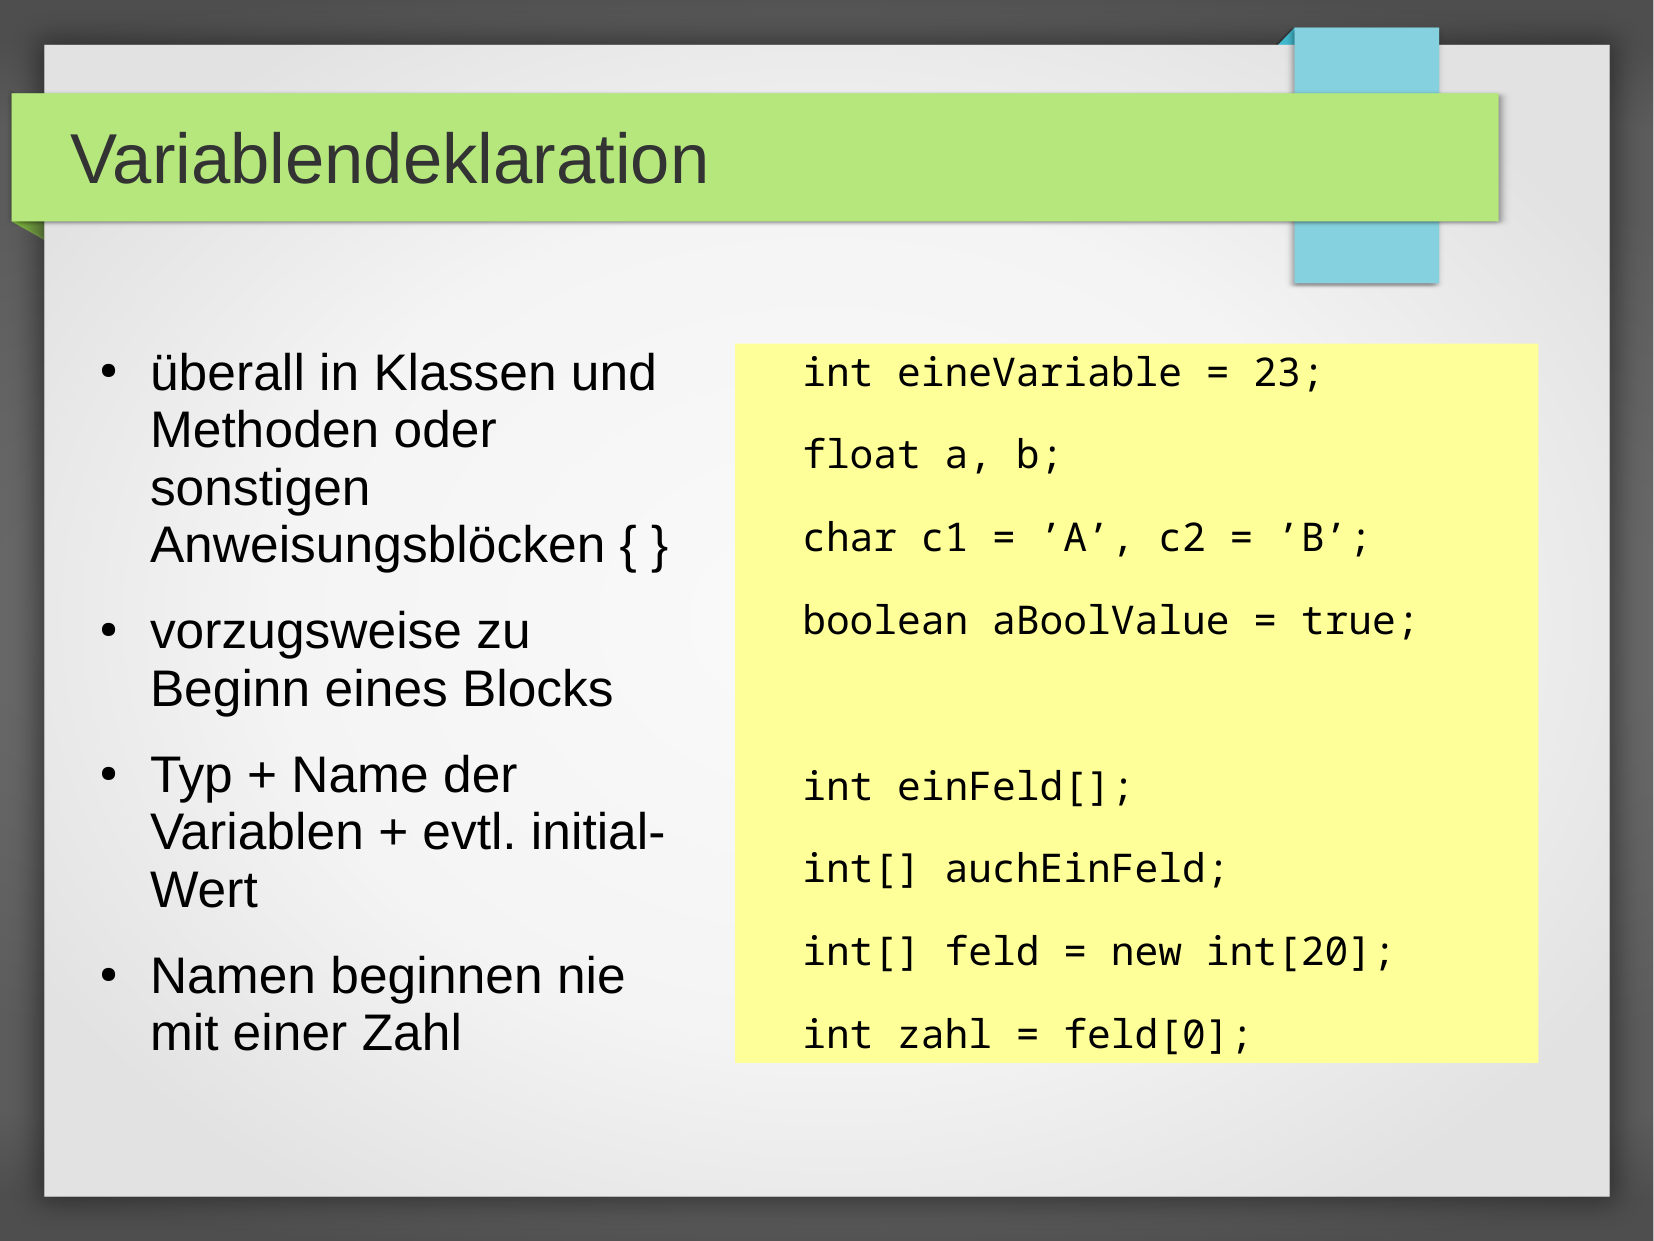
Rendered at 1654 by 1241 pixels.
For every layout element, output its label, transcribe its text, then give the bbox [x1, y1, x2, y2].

list überall in Klassen und Methoden oder sonstigen Anweisungsblöcken { } vorzugsweise zu Beginn eines Blocks Typ + Name der Variablen + evtl. initial-Wert Namen beginnen nie mit einer Zahl [82, 343, 706, 1063]
list int eineVariable = 23; float a, b; char c1 = ’A’, c2 = ’B’; boolean aBoolValue = true; int einFeld[]; int[] auchEinFeld; int[] feld = new int[20]; int zahl = feld[0]; [735, 343, 1539, 1063]
title Variablendeklaration [70, 106, 1229, 213]
picture [0, 0, 1654, 1241]
